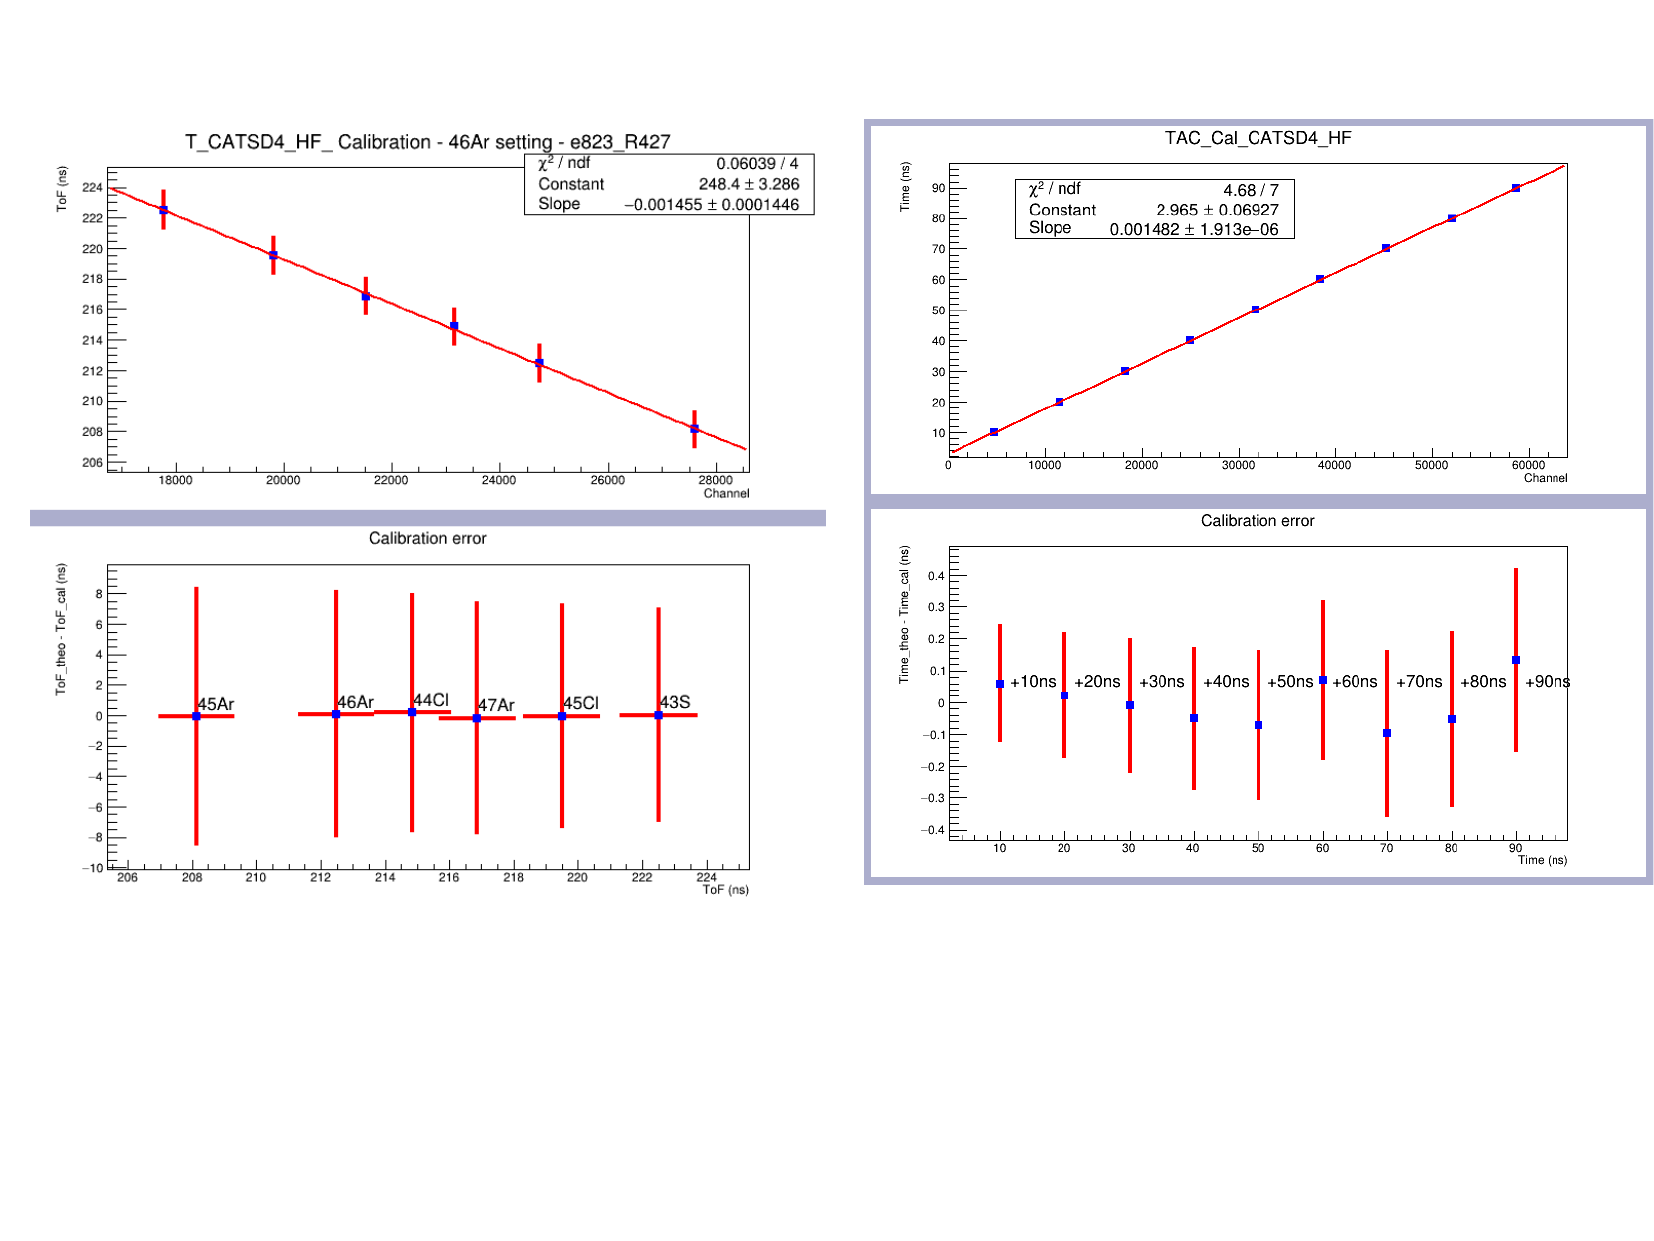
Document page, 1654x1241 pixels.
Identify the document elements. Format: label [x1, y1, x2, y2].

picture [30, 130, 826, 901]
picture [864, 119, 1654, 886]
